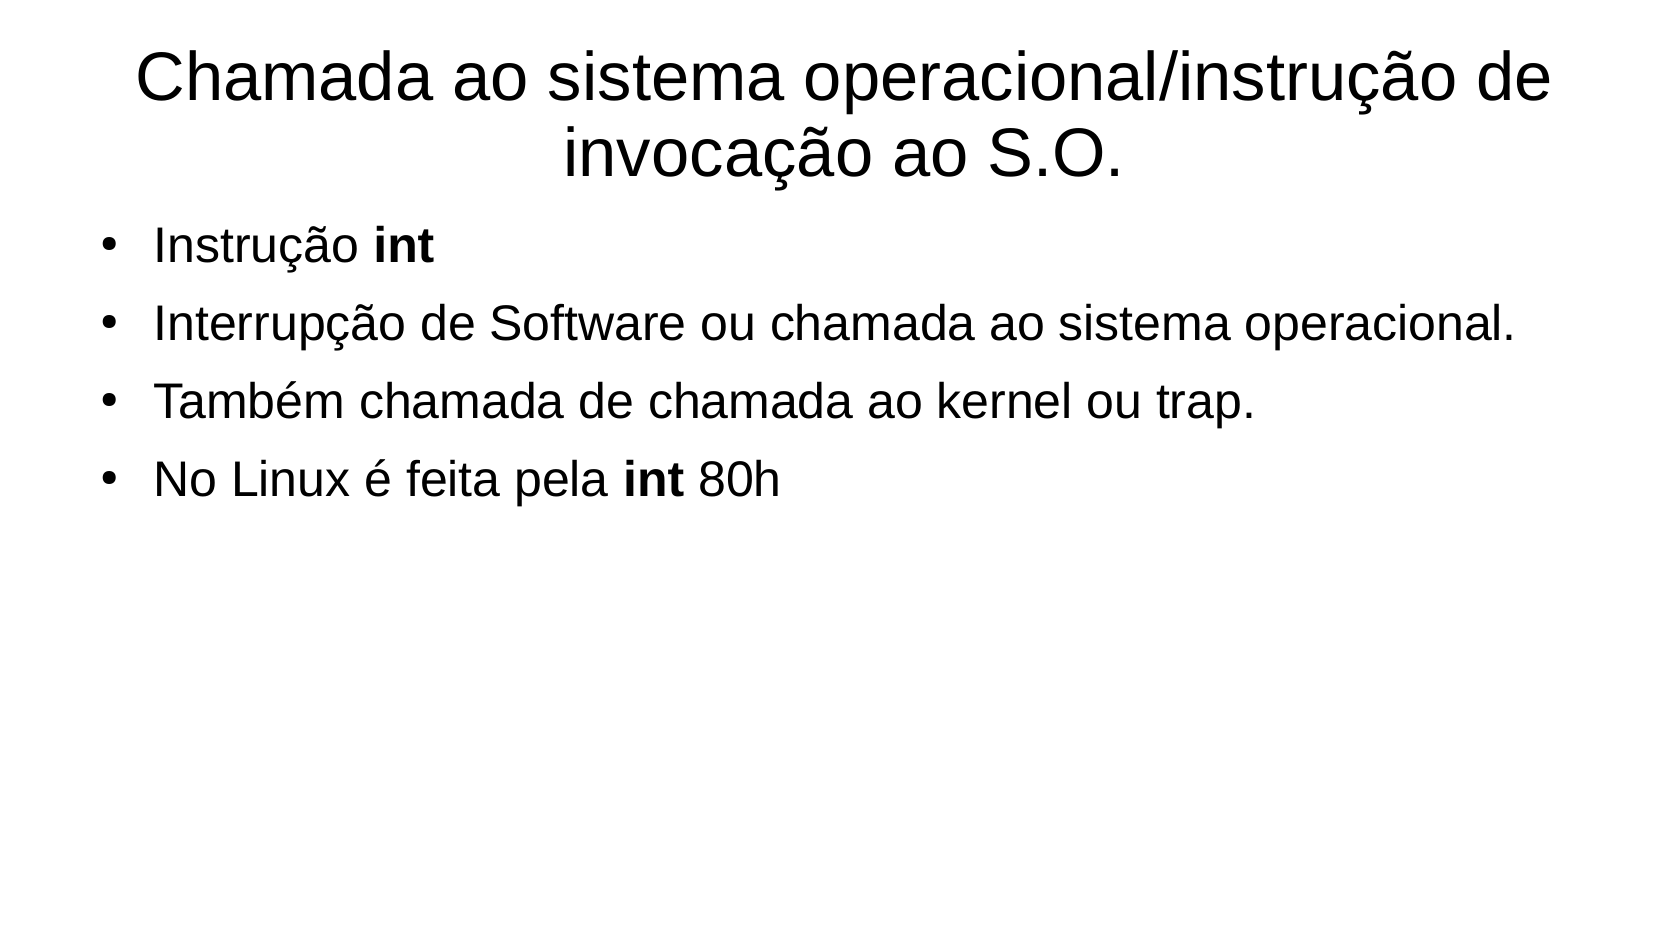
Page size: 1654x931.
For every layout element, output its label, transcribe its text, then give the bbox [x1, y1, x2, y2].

title Chamada ao sistema operacional/instrução de invocação ao S.O. [82, 37, 1571, 193]
list Instrução int Interrupção de Software ou chamada ao sistema operacional. Também chamada de chamada ao kernel ou trap. No Linux é feita pela int 80h [82, 217, 1571, 758]
